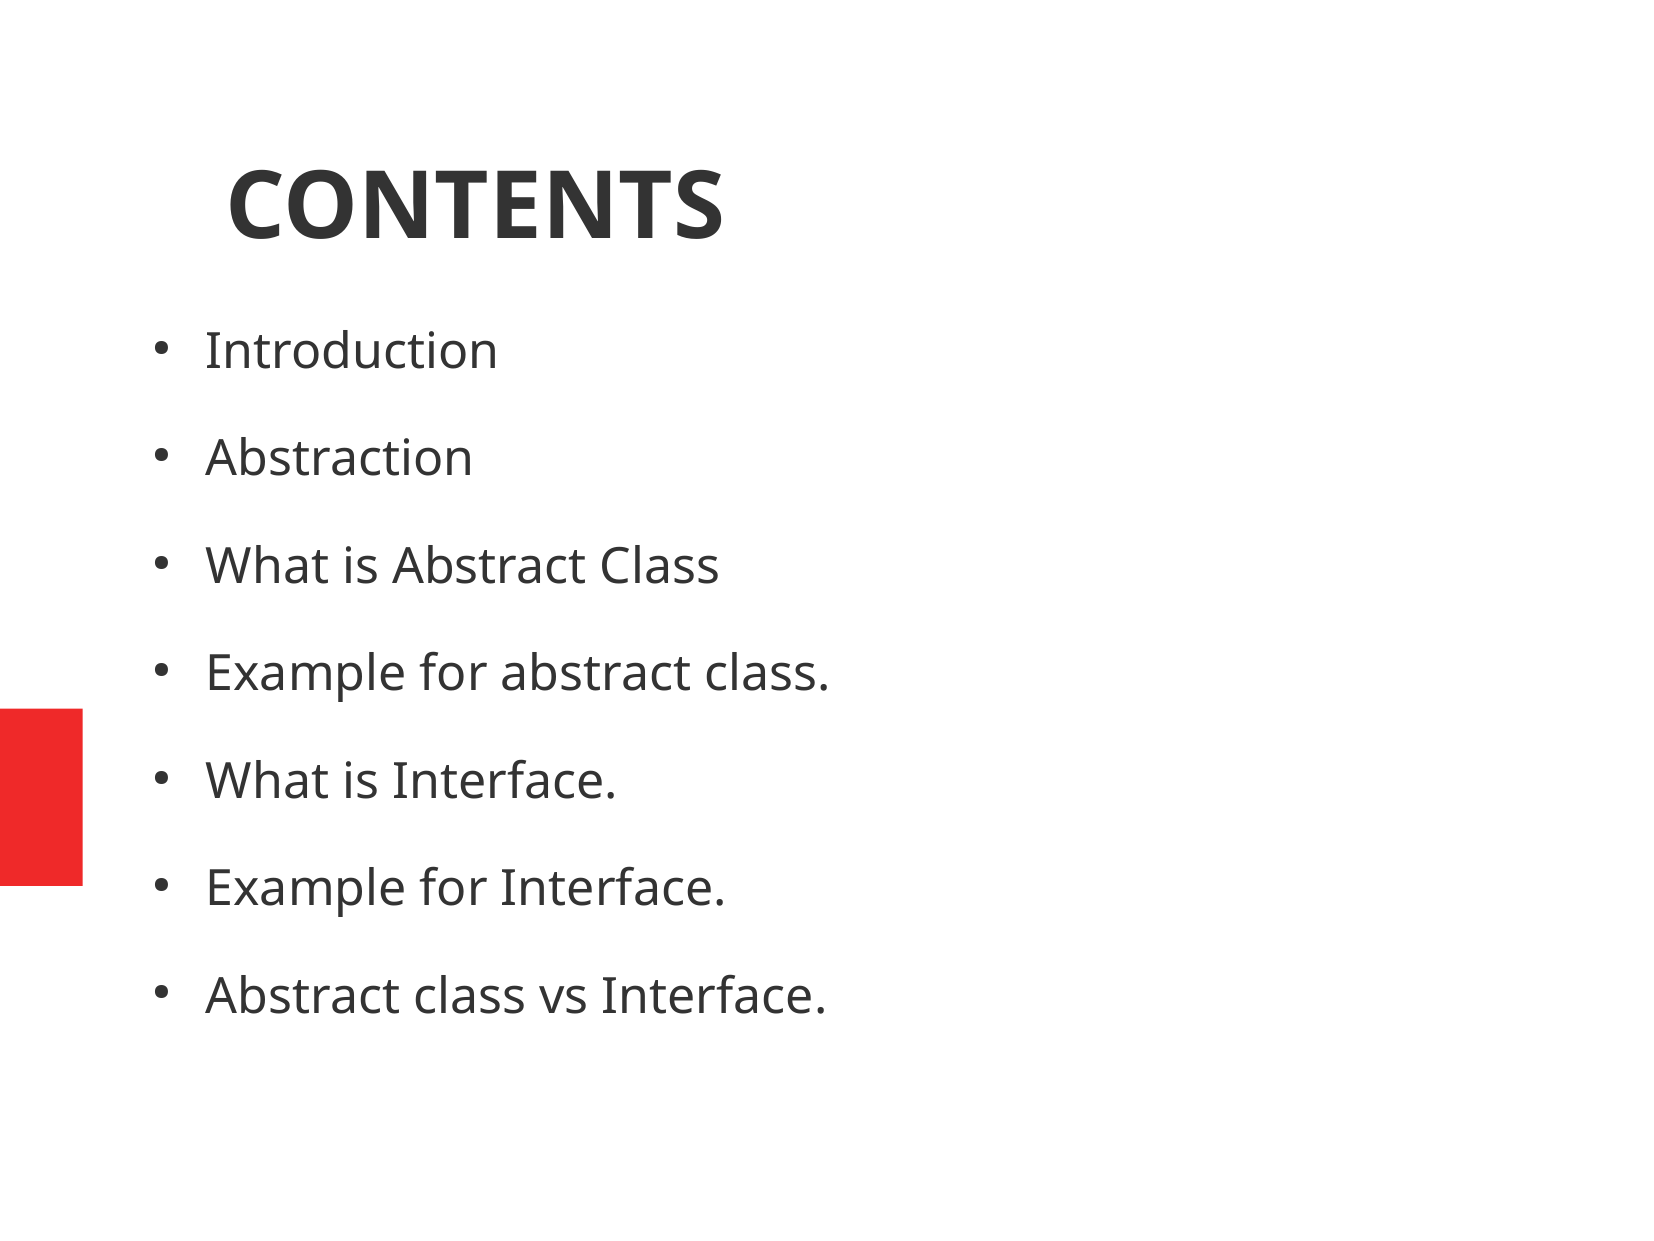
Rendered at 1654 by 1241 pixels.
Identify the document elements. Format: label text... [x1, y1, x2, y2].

text_box CONTENTS [225, 73, 1376, 331]
list Introduction Abstraction What is Abstract Class Example for abstract class. What is Interface. Example for Interface. Abstract class vs Interface. [135, 315, 1541, 1035]
